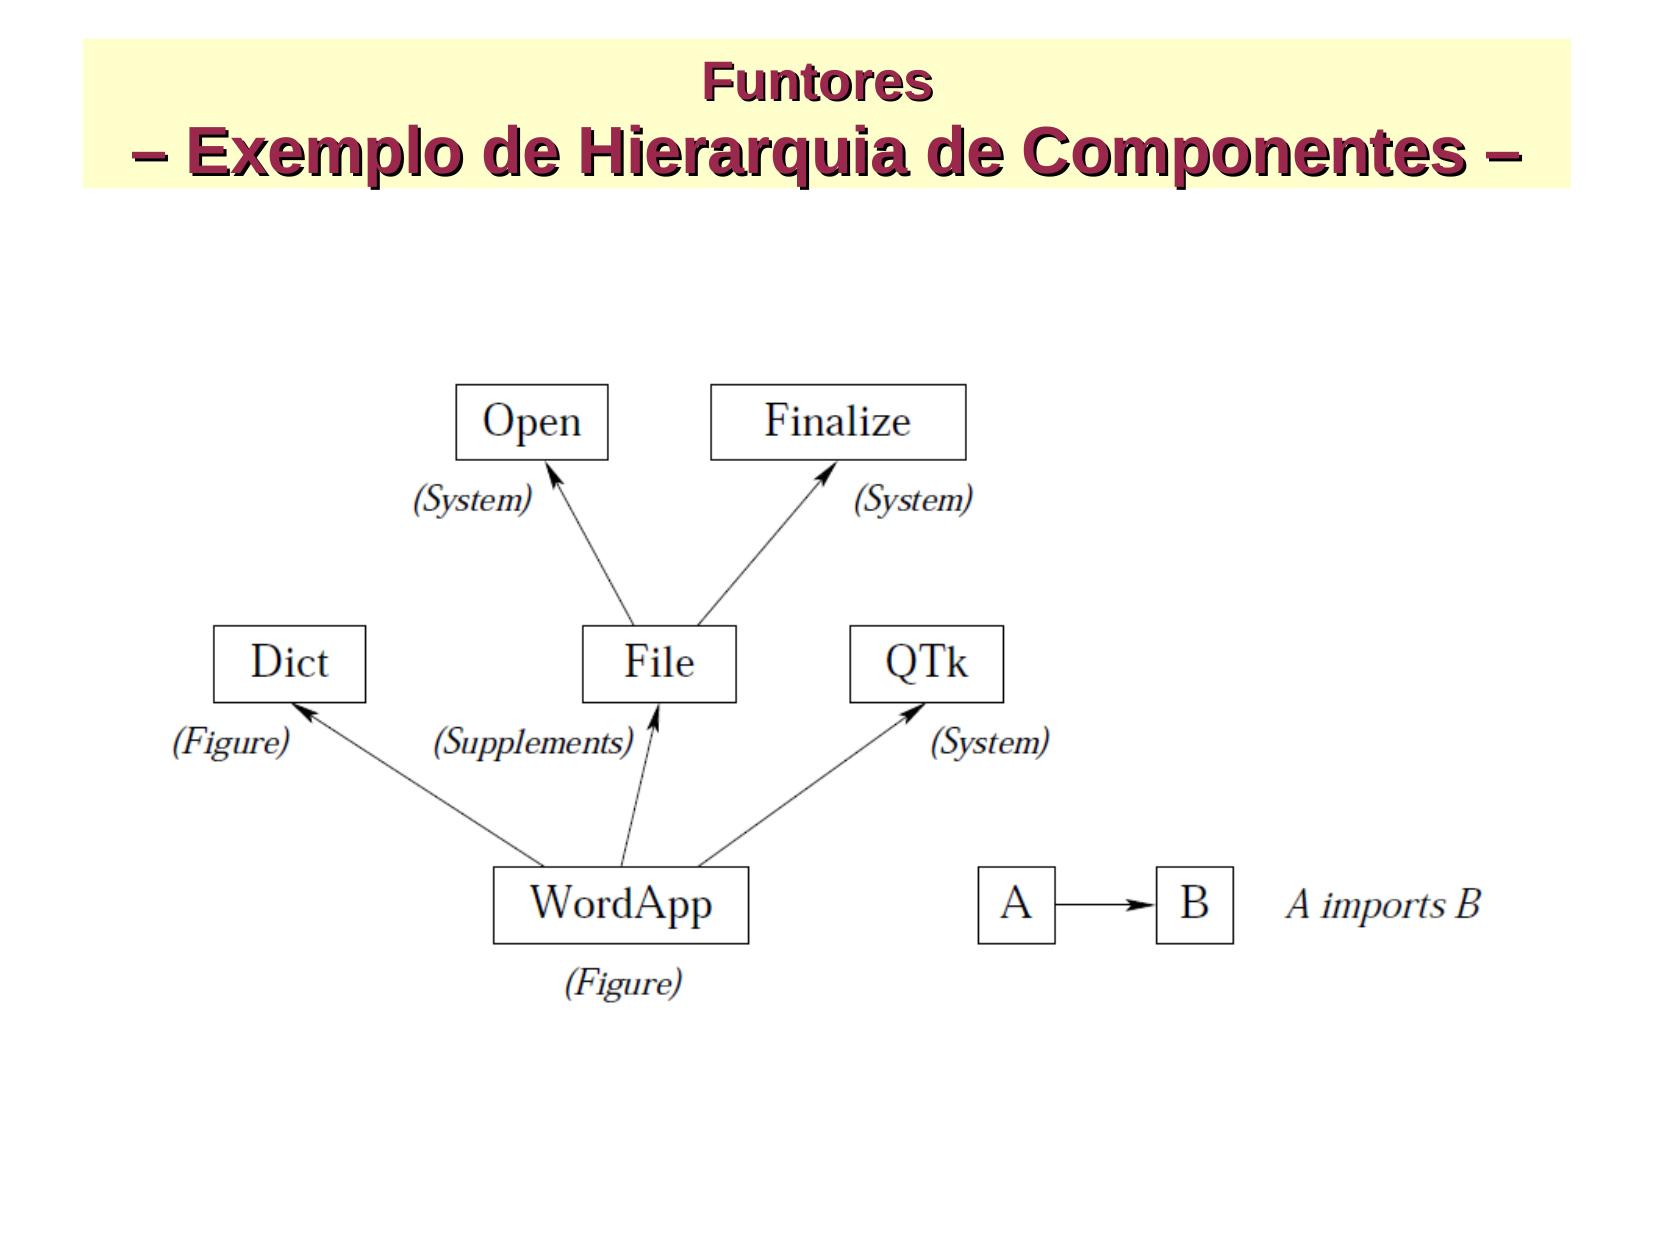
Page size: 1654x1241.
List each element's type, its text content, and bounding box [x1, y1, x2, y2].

title Funtores – Exemplo de Hierarquia de Componentes – [82, 38, 1571, 189]
picture [154, 367, 1497, 1009]
